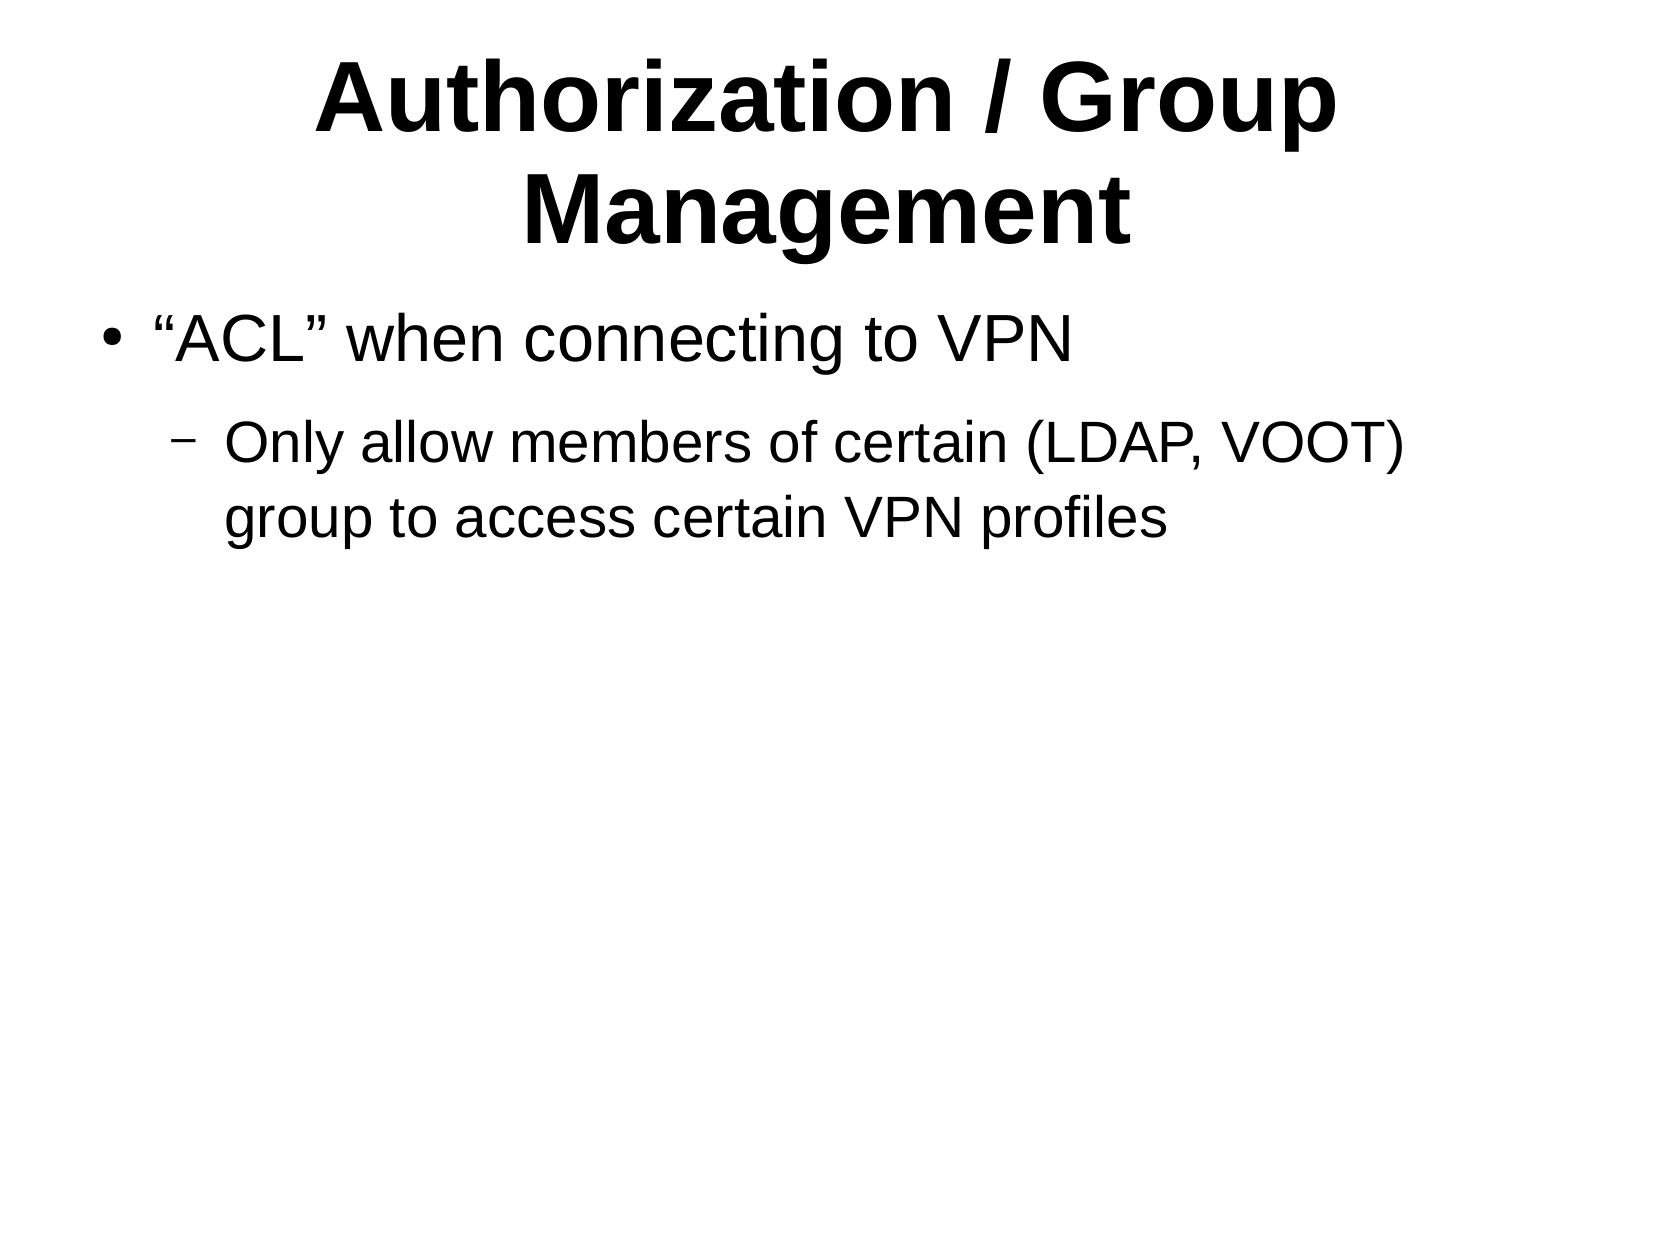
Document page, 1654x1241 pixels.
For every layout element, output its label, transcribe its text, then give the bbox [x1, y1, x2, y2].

title Authorization / Group Management [82, 41, 1571, 265]
list “ACL” when connecting to VPN Only allow members of certain (LDAP, VOOT) group to access certain VPN profiles [82, 290, 1571, 1010]
